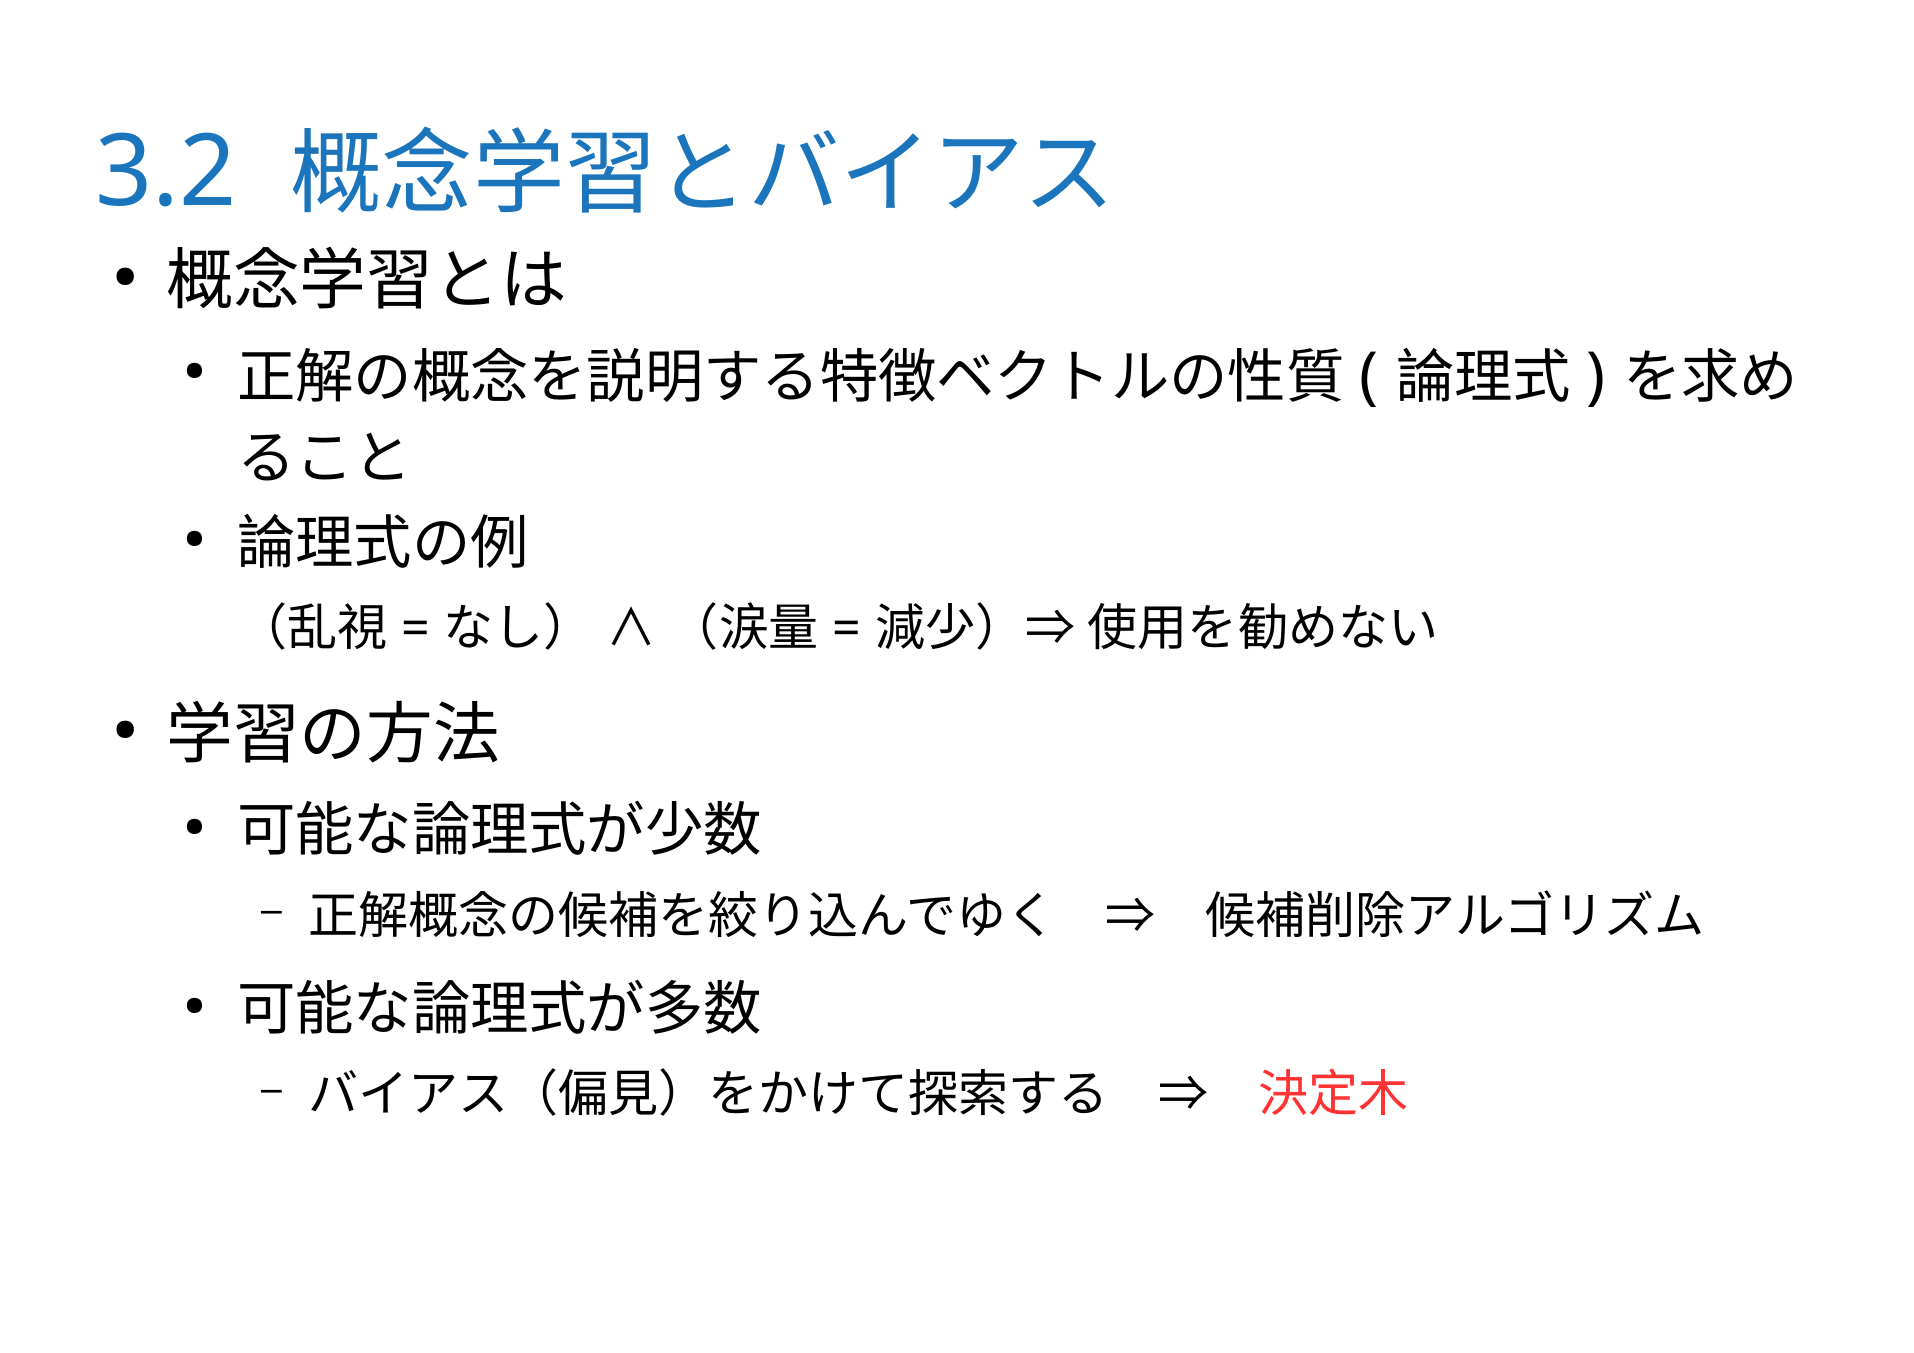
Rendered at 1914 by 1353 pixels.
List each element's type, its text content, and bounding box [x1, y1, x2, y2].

list 概念学習とは 正解の概念を説明する特徴ベクトルの性質(論理式)を求めること 論理式の例 （乱視=なし） ∧ （涙量=減少）⇒ 使用を勧めない 学習の方法 可能な論理式が少数 正解概念の候補を絞り込んでゆく ⇒ 候補削除アルゴリズム 可能な論理式が多数 バイアス（偏見）をかけて探索する ⇒ 決定木 [95, 232, 1818, 1241]
title 3.2 概念学習とバイアス [95, 53, 1818, 232]
